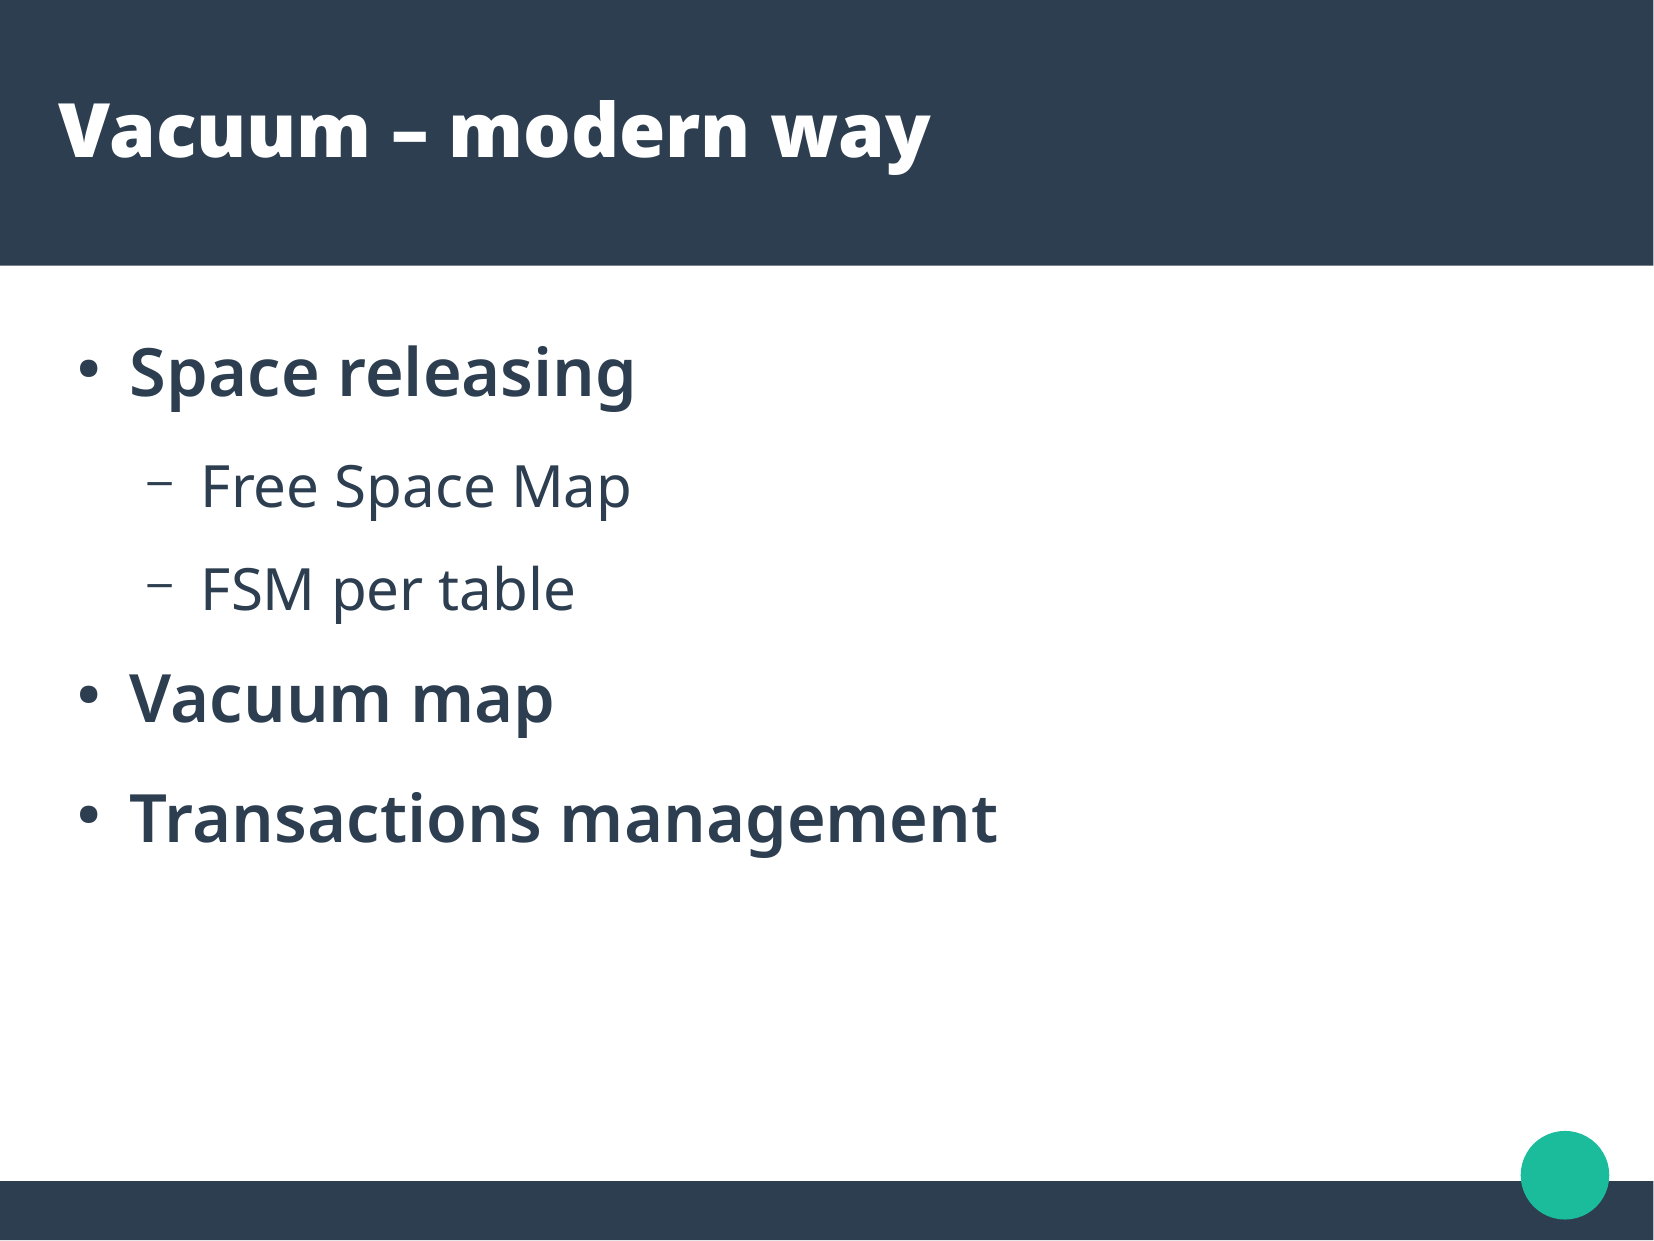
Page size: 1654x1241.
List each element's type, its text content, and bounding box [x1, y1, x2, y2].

list Space releasing Free Space Map FSM per table Vacuum map Transactions management [59, 324, 1595, 1241]
title Vacuum – modern way [59, 49, 1595, 207]
